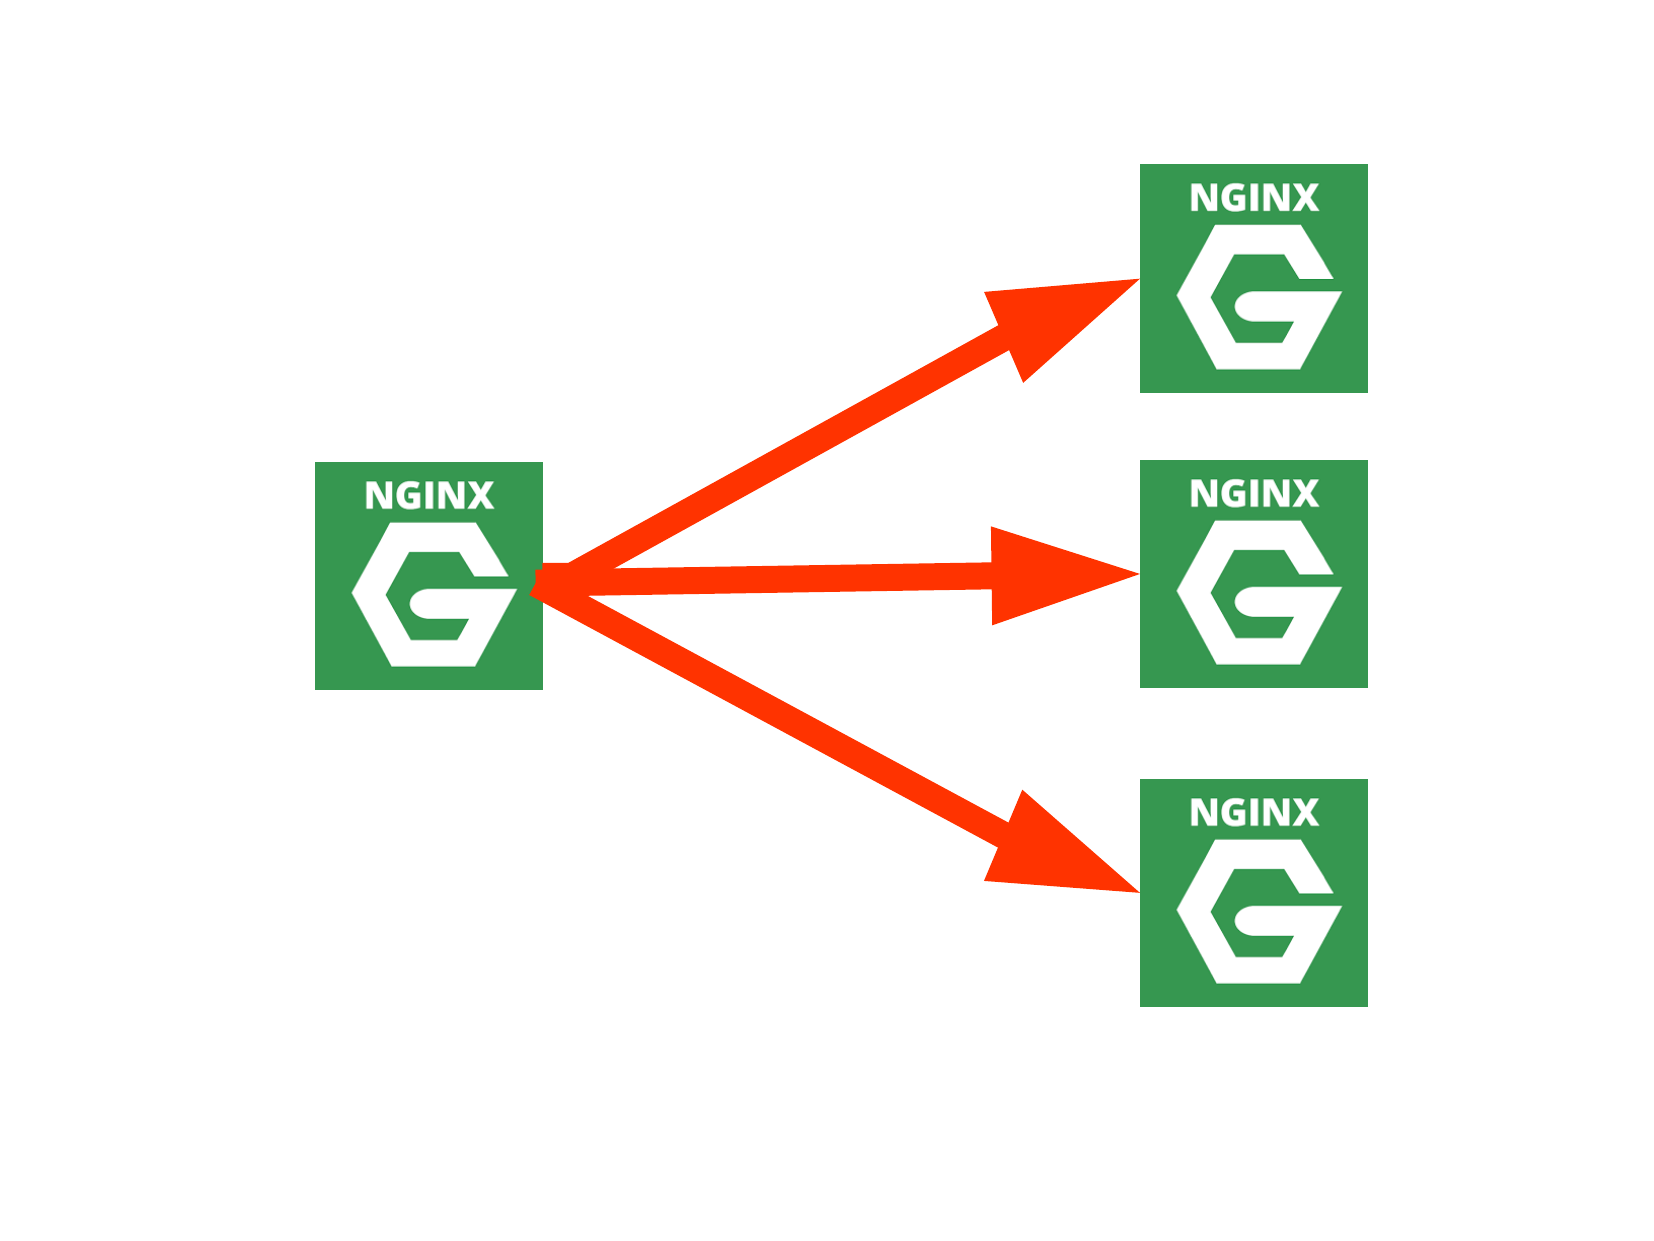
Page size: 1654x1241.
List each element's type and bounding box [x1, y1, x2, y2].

picture [1140, 460, 1368, 688]
picture [1140, 779, 1368, 1007]
picture [1140, 164, 1368, 393]
picture [315, 462, 543, 691]
